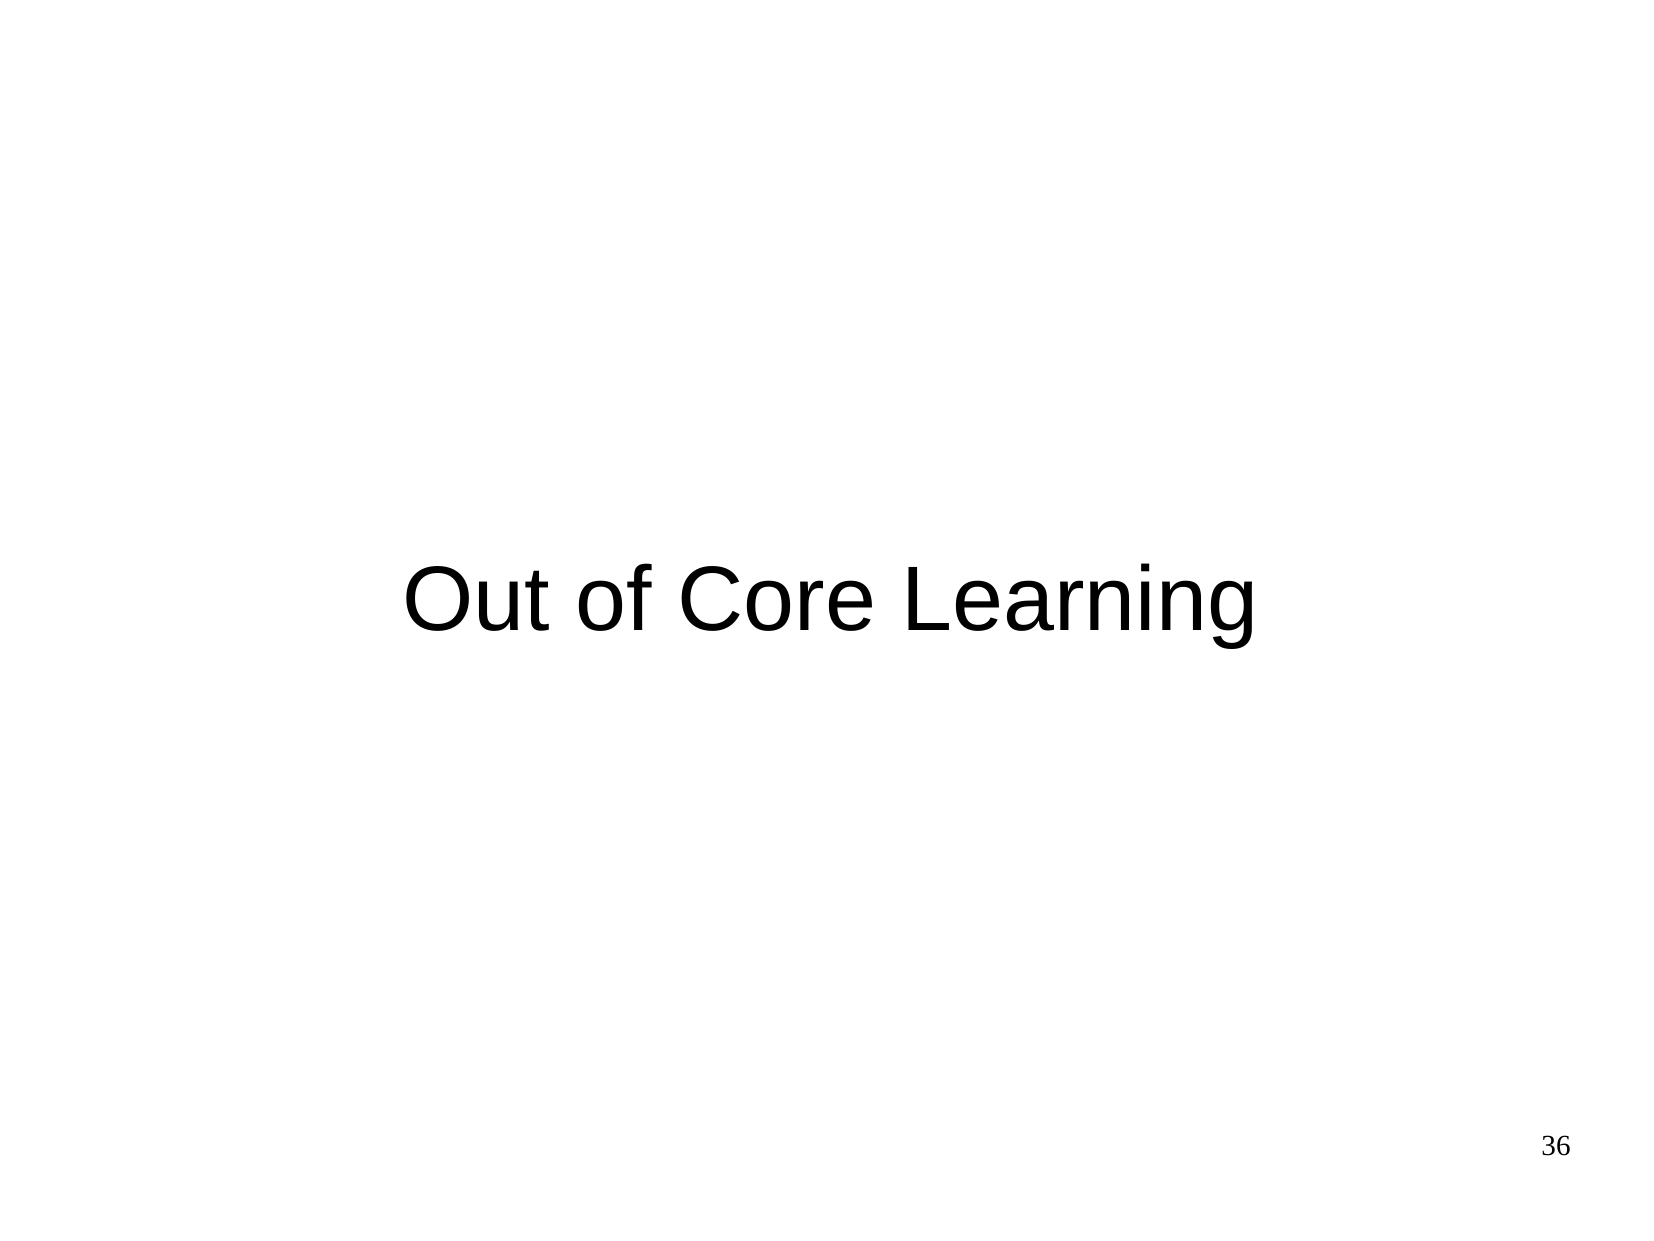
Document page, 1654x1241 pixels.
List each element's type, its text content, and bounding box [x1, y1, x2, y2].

title Out of Core Learning [86, 495, 1576, 703]
